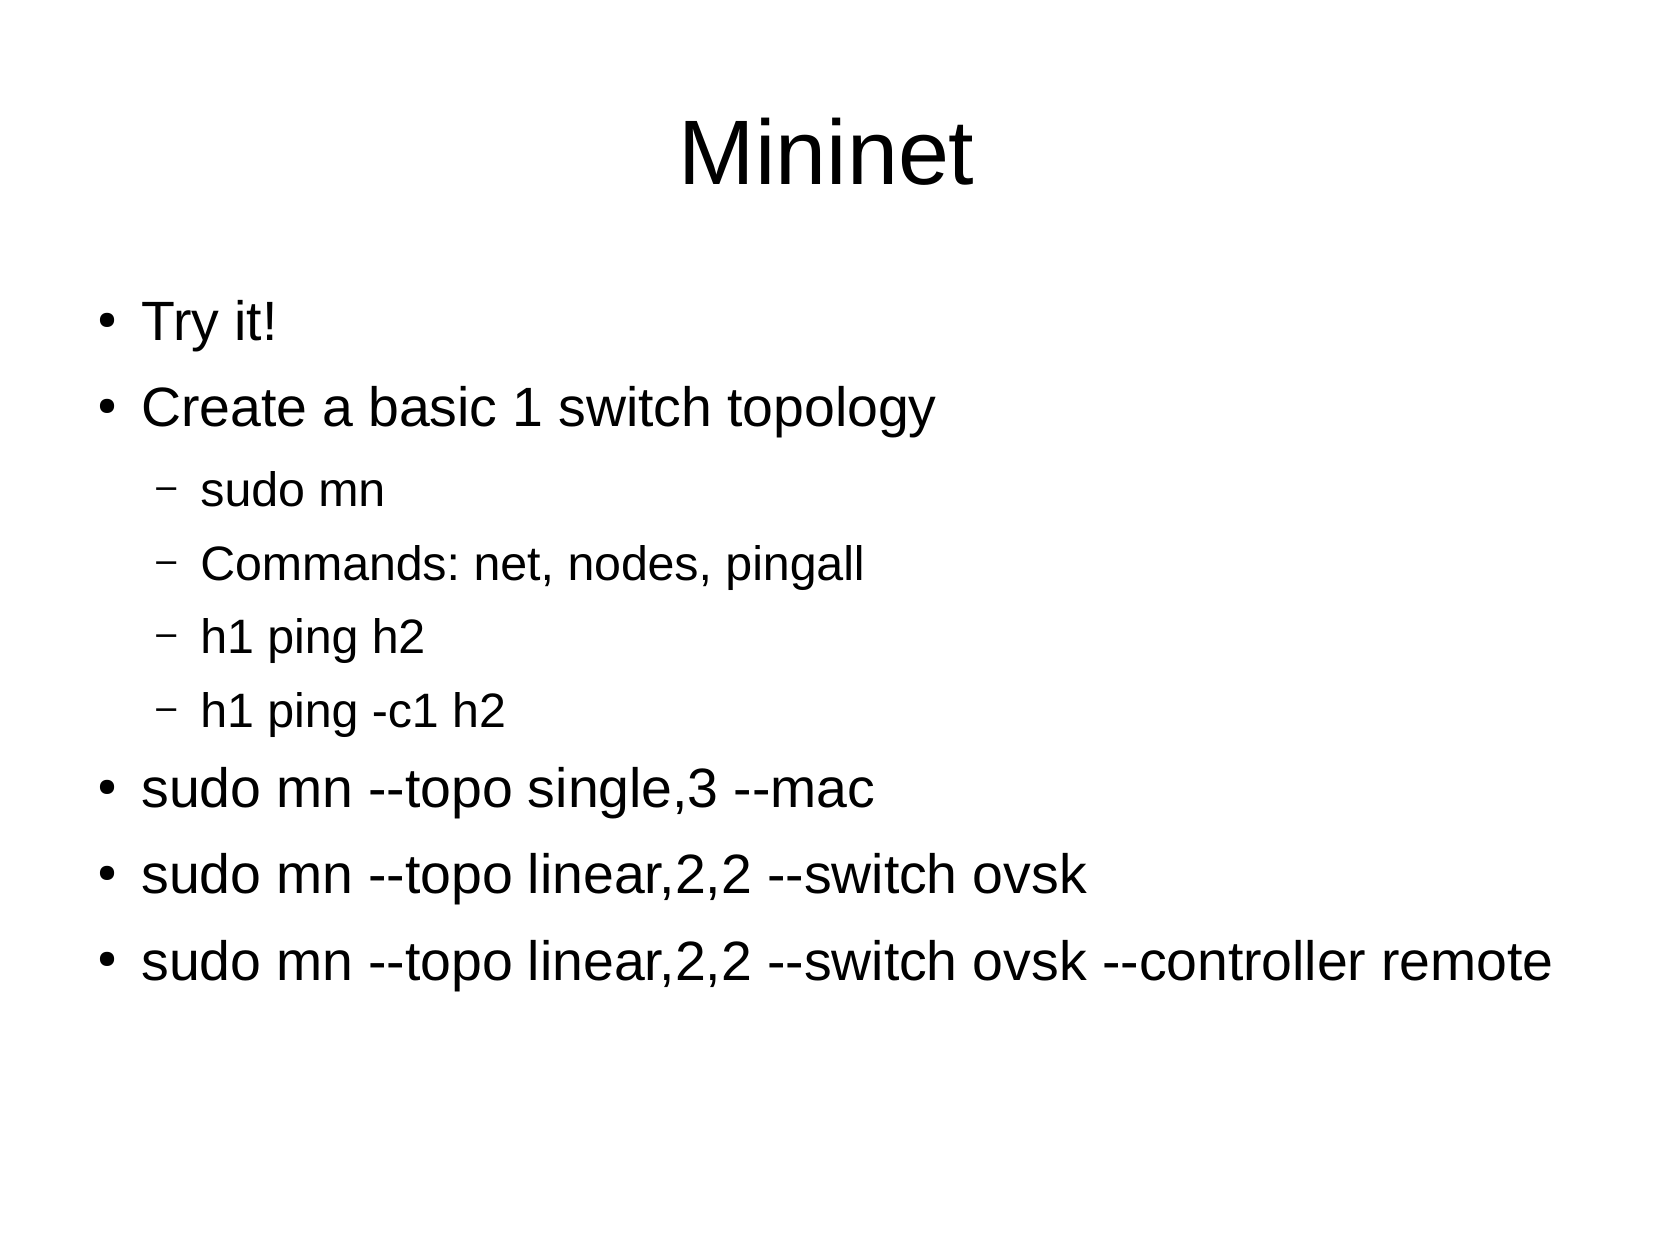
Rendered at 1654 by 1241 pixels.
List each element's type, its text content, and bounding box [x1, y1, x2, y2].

title Mininet [82, 49, 1571, 257]
list Try it! Create a basic 1 switch topology sudo mn Commands: net, nodes, pingall h1 ping h2 h1 ping -c1 h2 sudo mn --topo single,3 --mac sudo mn --topo linear,2,2 --switch ovsk sudo mn --topo linear,2,2 --switch ovsk --controller remote [82, 290, 1571, 1010]
